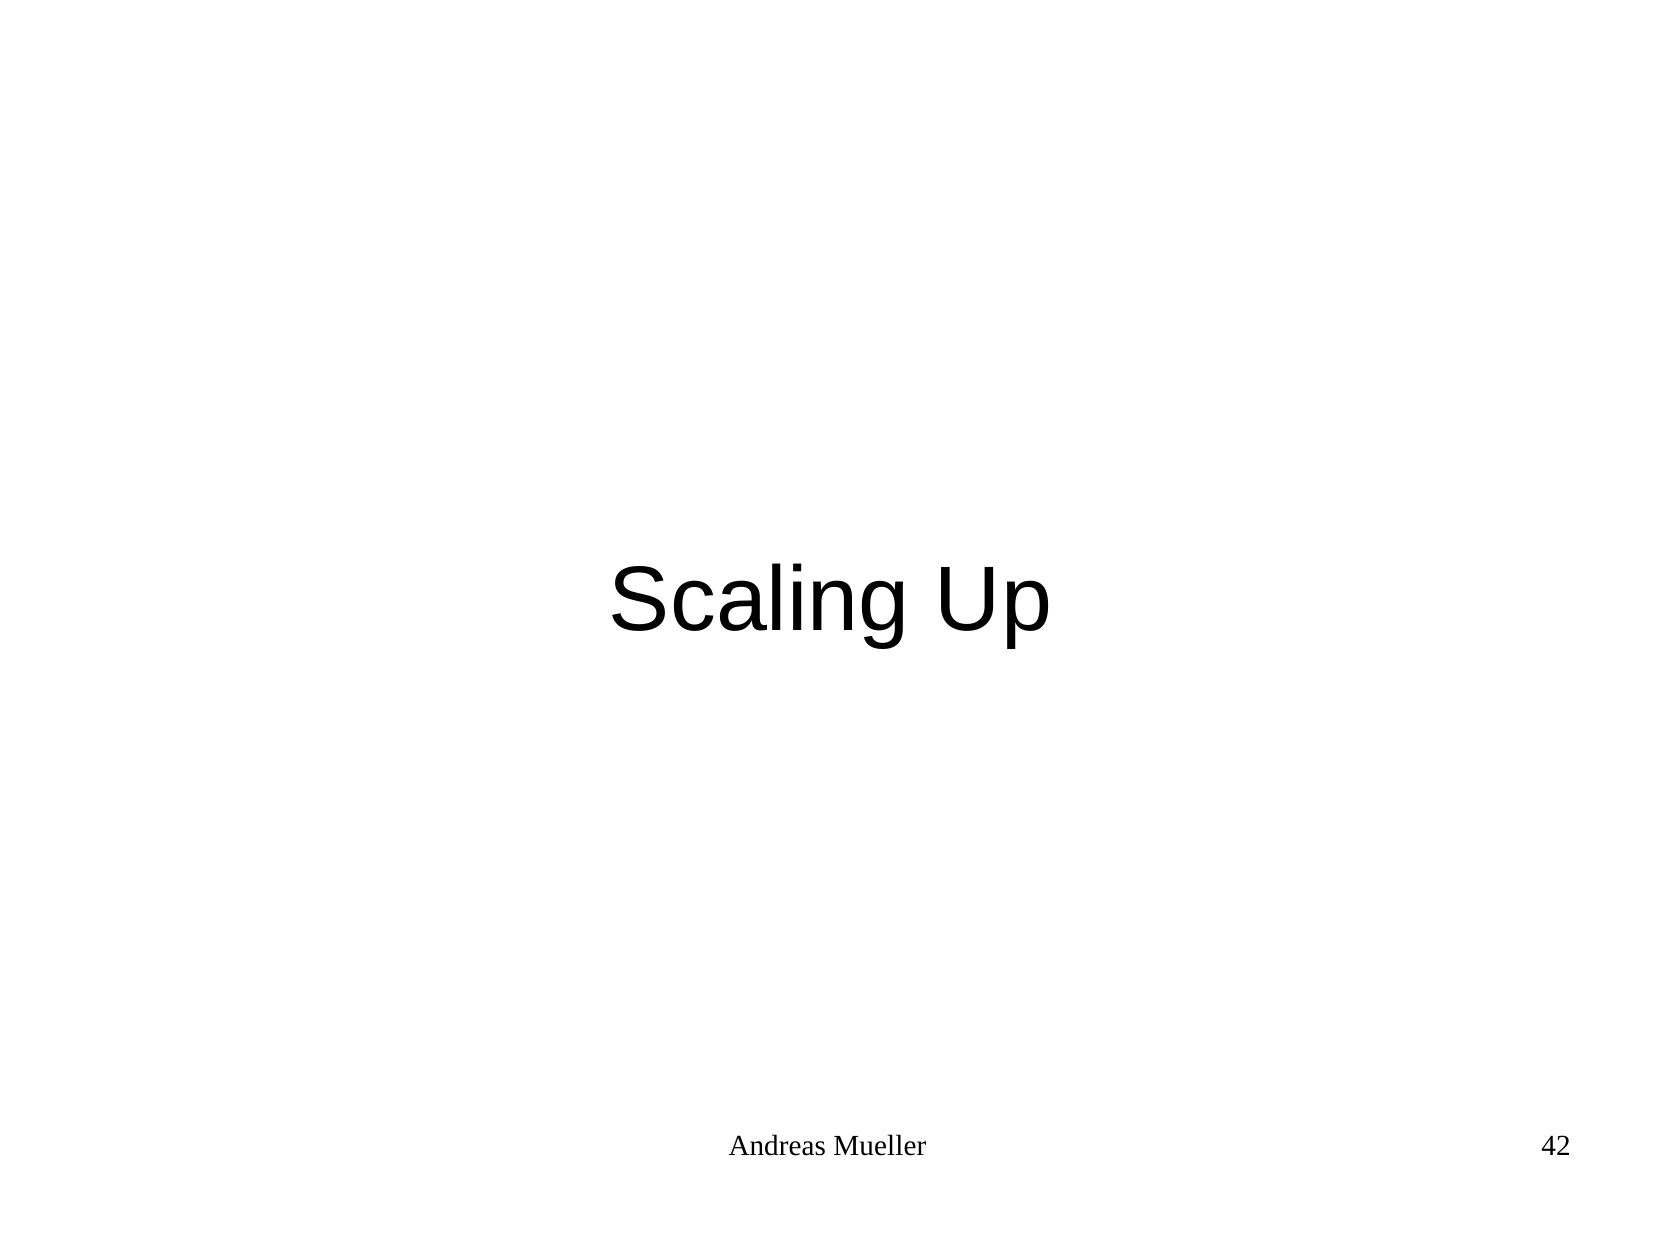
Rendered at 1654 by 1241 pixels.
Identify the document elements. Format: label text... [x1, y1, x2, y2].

title Scaling Up [86, 495, 1576, 703]
